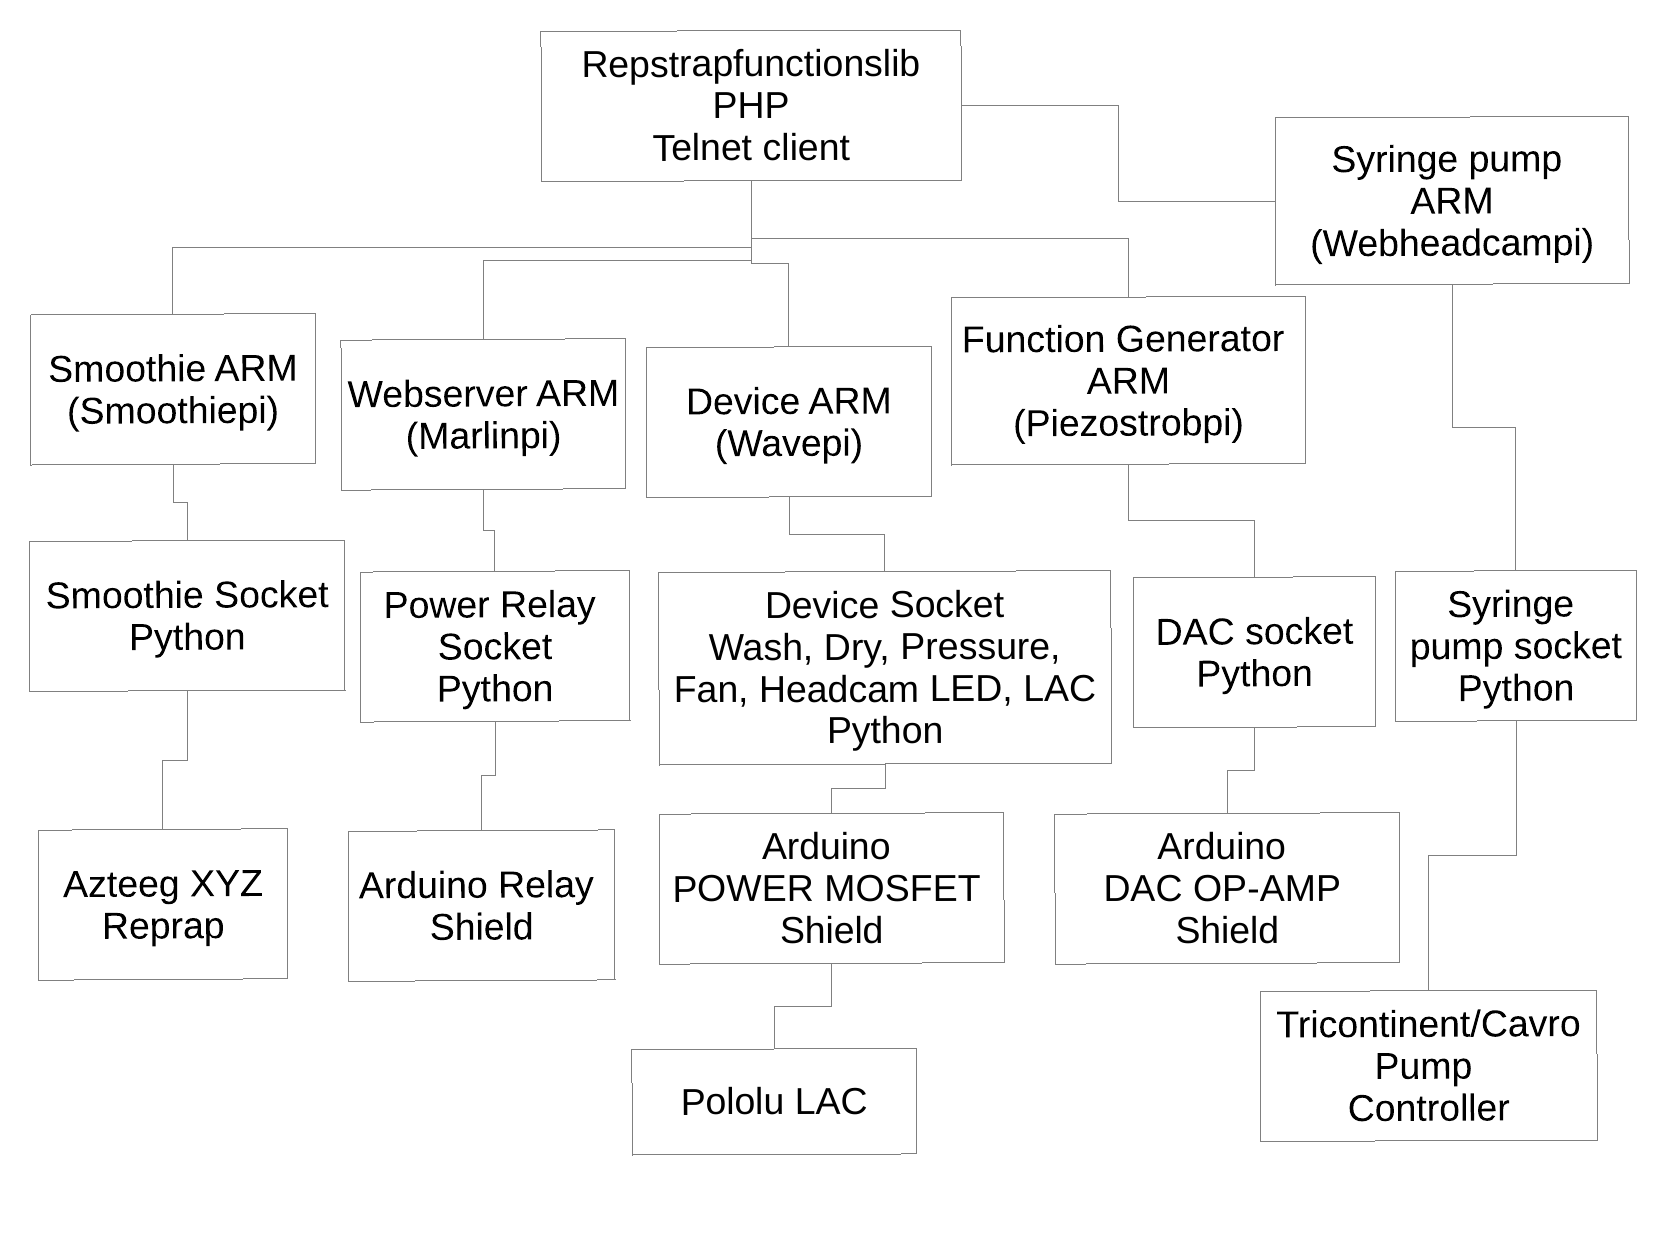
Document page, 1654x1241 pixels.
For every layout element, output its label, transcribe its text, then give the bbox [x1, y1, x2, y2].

text_box Azteeg XYZ Reprap [38, 828, 288, 981]
text_box Syringe pump socket Python [1395, 570, 1637, 722]
text_box Arduino DAC OP-AMP Shield [1054, 812, 1400, 965]
text_box Power Relay Socket Python [360, 570, 631, 723]
text_box Repstrapfunctionslib PHP Telnet client [540, 30, 962, 182]
text_box DAC socket Python [1133, 576, 1376, 728]
text_box Syringe pump ARM (Webheadcampi) [1275, 116, 1630, 286]
text_box Function Generator ARM (Piezostrobpi) [951, 296, 1306, 466]
text_box Device Socket Wash, Dry, Pressure, Fan, Headcam LED, LAC Python [658, 570, 1112, 766]
text_box Arduino Relay Shield [348, 829, 616, 982]
text_box Smoothie ARM (Smoothiepi) [30, 313, 316, 466]
text_box Arduino POWER MOSFET Shield [659, 812, 1005, 965]
text_box Device ARM (Wavepi) [646, 346, 932, 498]
text_box Pololu LAC [631, 1048, 917, 1156]
text_box Smoothie Socket Python [29, 540, 346, 692]
text_box Tricontinent/Cavro Pump Controller [1260, 990, 1598, 1142]
text_box Webserver ARM (Marlinpi) [340, 338, 626, 491]
